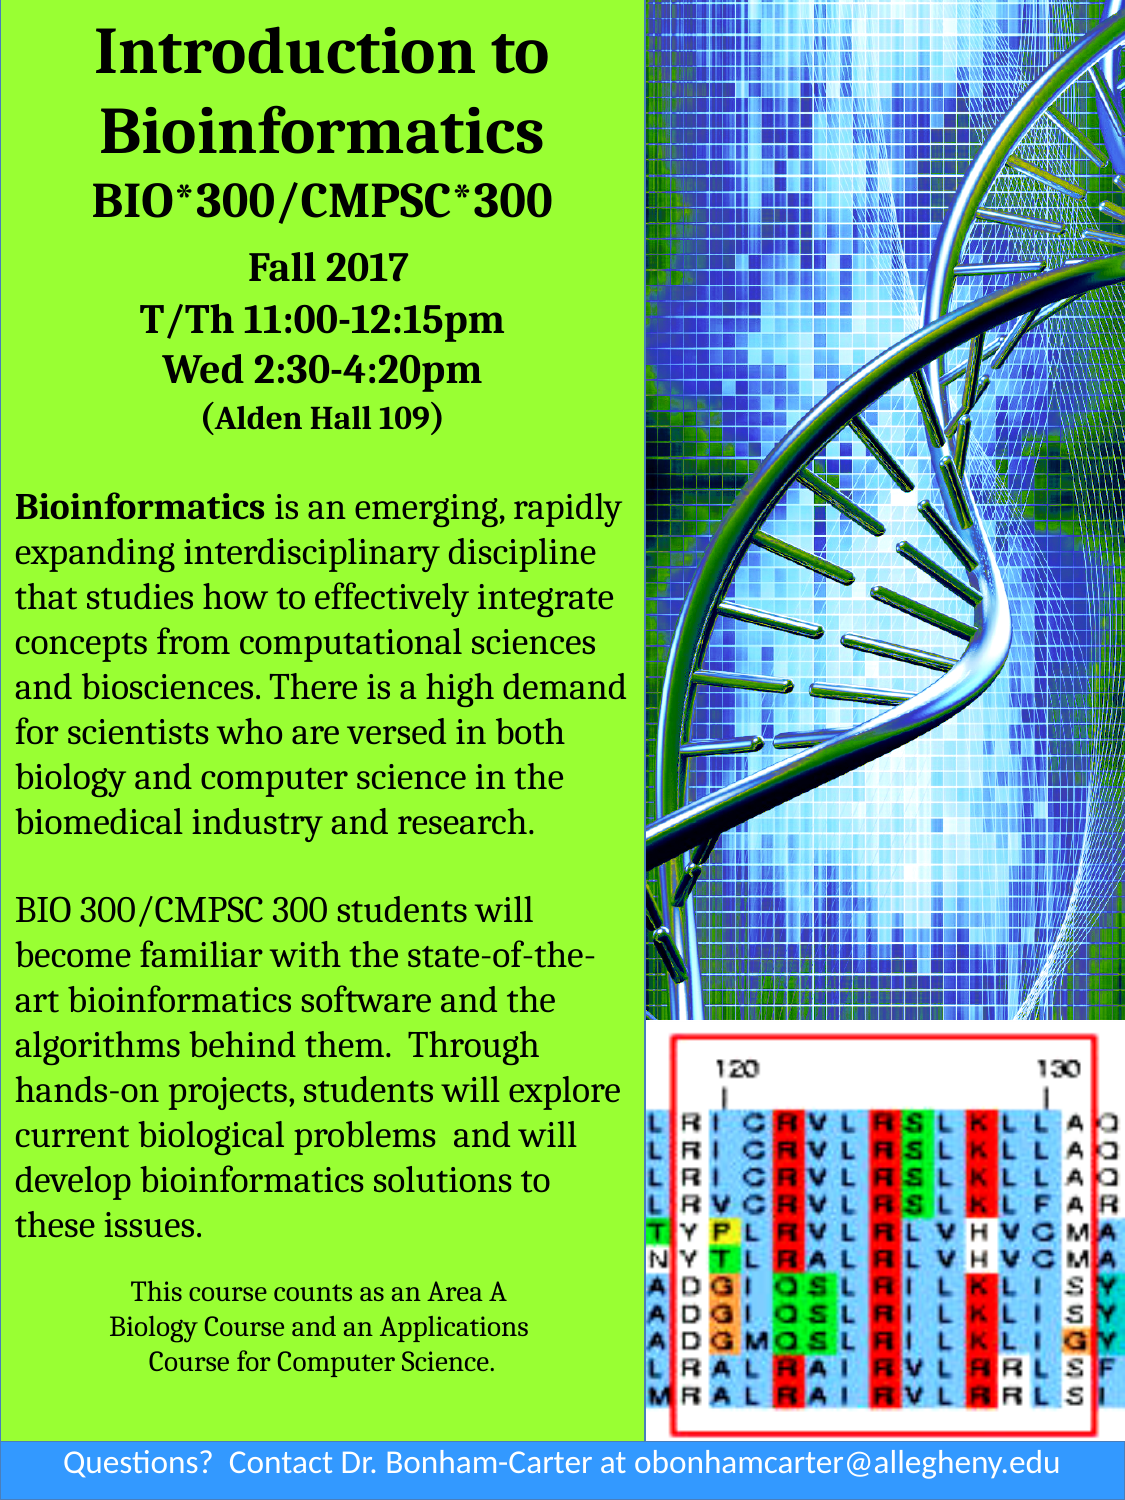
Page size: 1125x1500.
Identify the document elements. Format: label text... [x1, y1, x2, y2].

picture [645, 0, 1125, 1441]
text_box Questions? Contact Dr. Bonham-Carter at obonhamcarter@allegheny.edu [645, 1441, 1125, 1500]
text_box Introduction to Bioinformatics BIO*300/CMPSC*300 Fall 2017 T/Th 11:00-12:15pm Wed 2:30-4:20pm (Alden Hall 109) Bioinformatics is an emerging, rapidly expanding interdisciplinary discipline that studies how to effectively integrate concepts from computational sciences and biosciences. There is a high demand for scientists who are versed in both biology and computer science in the biomedical industry and research. BIO 300/CMPSC 300 students will become familiar with the state-of-the-art bioinformatics software and the algorithms behind them. Through hands-on projects, students will explore current biological problems and will develop bioinformatics solutions to these issues. This course counts as an Area A Biology Course and an Applications Course for Computer Science. [0, 0, 645, 1500]
